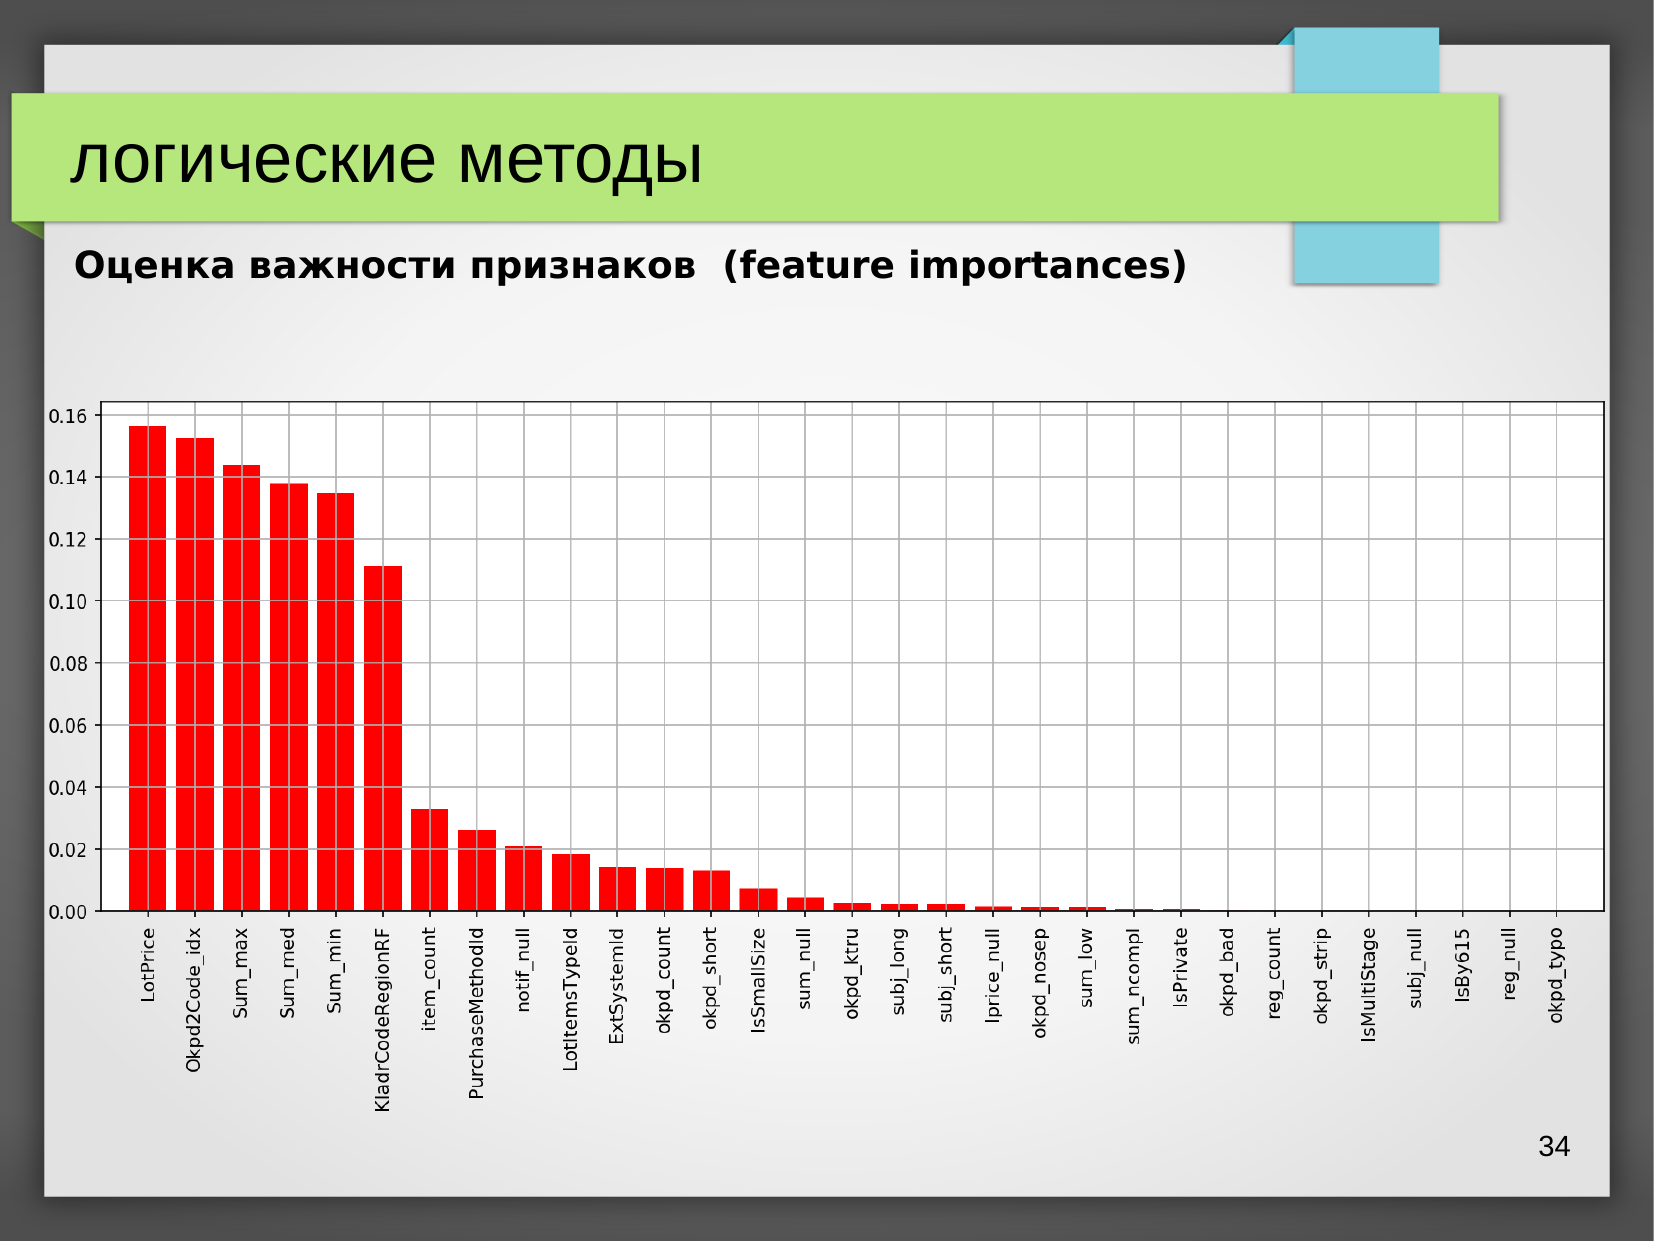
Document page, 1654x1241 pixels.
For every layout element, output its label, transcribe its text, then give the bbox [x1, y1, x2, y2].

text_box Оценка важности признаков (feature importances) [59, 236, 1288, 296]
title логические методы [70, 118, 1205, 199]
picture [0, 0, 1654, 1241]
